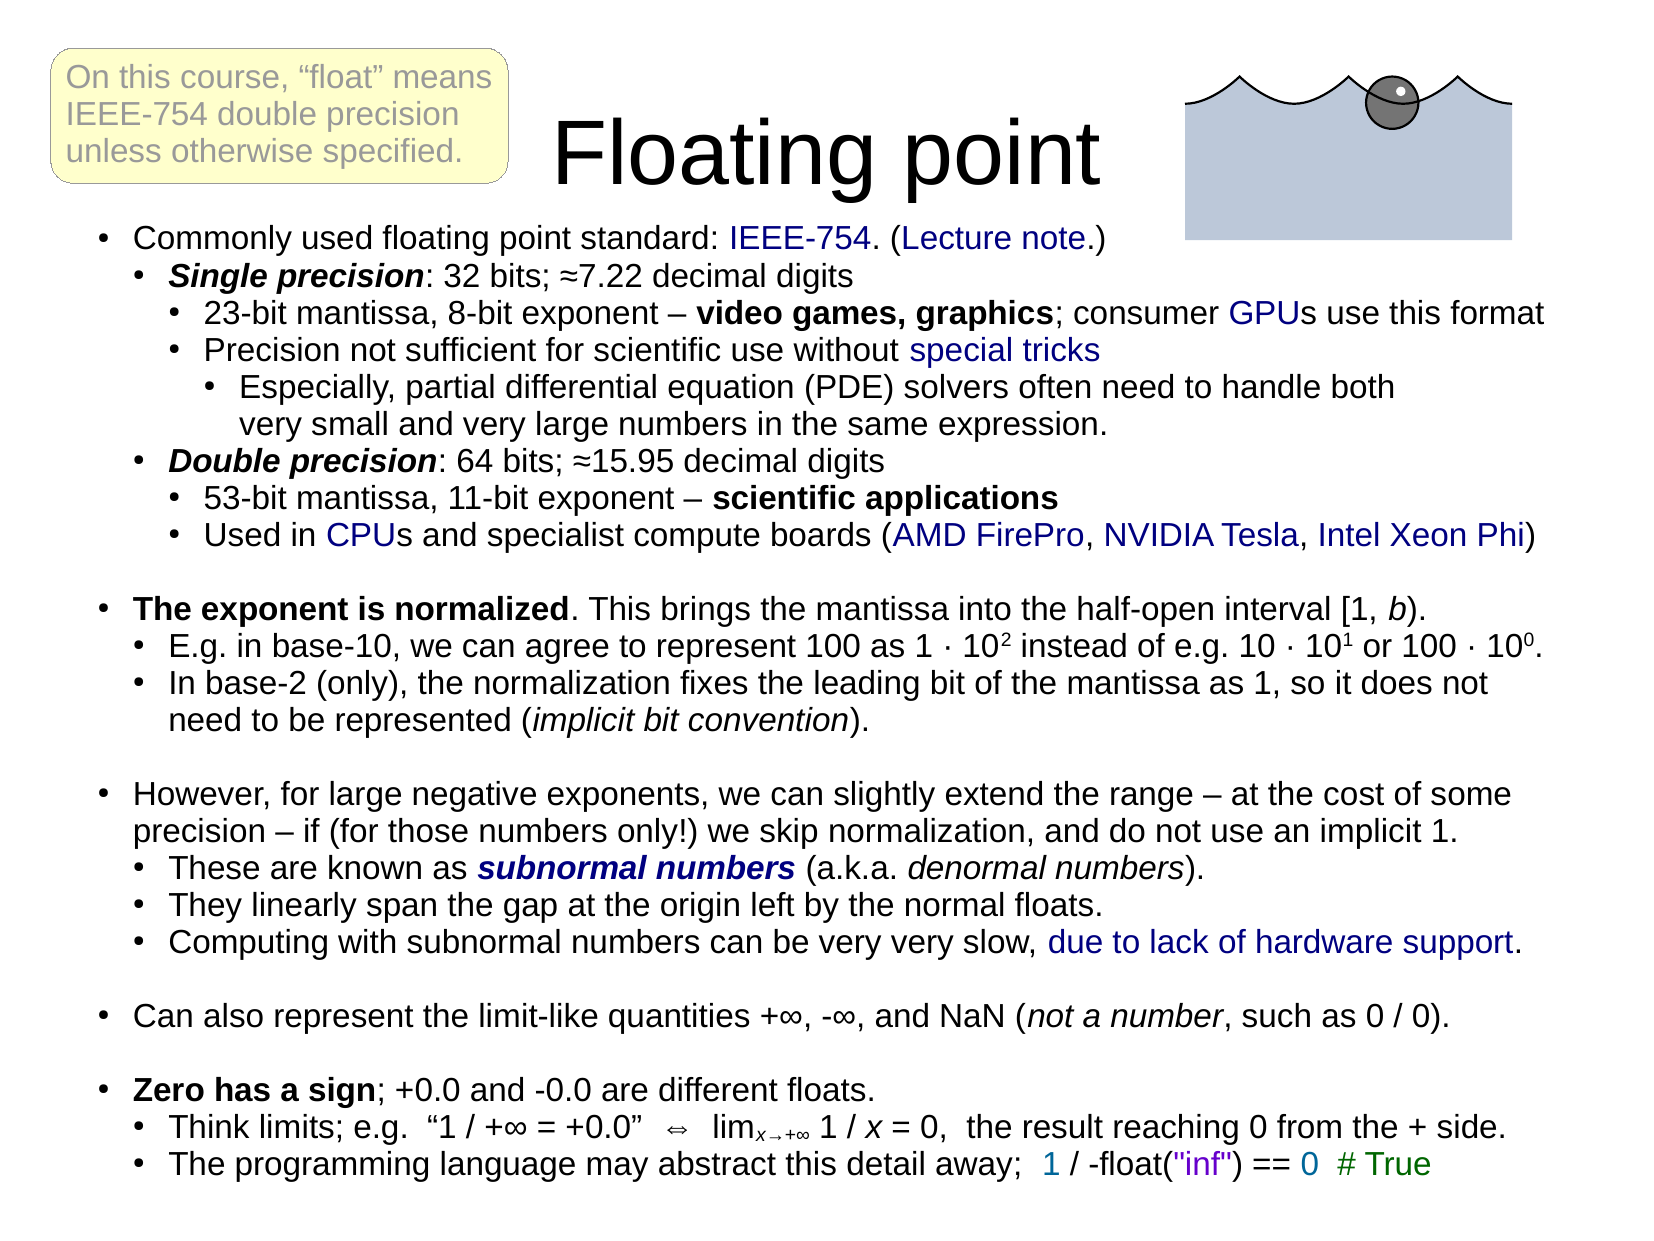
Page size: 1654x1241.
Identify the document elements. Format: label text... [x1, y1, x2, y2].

text_box Commonly used floating point standard: IEEE-754. (Lecture note.) Single precision: 32 bits; ≈7.22 decimal digits 23-bit mantissa, 8-bit exponent – video games, graphics; consumer GPUs use this format Precision not sufficient for scientific use without special tricks Especially, partial differential equation (PDE) solvers often need to handle both very small and very large numbers in the same expression. Double precision: 64 bits; ≈15.95 decimal digits 53-bit mantissa, 11-bit exponent – scientific applications Used in CPUs and specialist compute boards (AMD FirePro, NVIDIA Tesla, Intel Xeon Phi) The exponent is normalized. This brings the mantissa into the half-open interval [1, b). E.g. in base-10, we can agree to represent 100 as 1 · 102 instead of e.g. 10 · 101 or 100 · 100. In base-2 (only), the normalization fixes the leading bit of the mantissa as 1, so it does not need to be represented (implicit bit convention). However, for large negative exponents, we can slightly extend the range – at the cost of some precision – if (for those numbers only!) we skip normalization, and do not use an implicit 1. These are known as subnormal numbers (a.k.a. denormal numbers). They linearly span the gap at the origin left by the normal floats. Computing with subnormal numbers can be very very slow, due to lack of hardware support. Can also represent the limit-like quantities +∞, -∞, and NaN (not a number, such as 0 / 0). Zero has a sign; +0.0 and -0.0 are different floats. Think limits; e.g. “1 / +∞ = +0.0” ⇔ limx→+∞ 1 / x = 0, the result reaching 0 from the + side. The programming language may abstract this detail away; 1 / -float("inf") == 0 # True [82, 175, 1561, 1216]
picture [1185, 75, 1513, 241]
title Floating point [82, 49, 1571, 257]
text_box [60, 179, 82, 184]
text_box On this course, “float” means IEEE-754 double precision unless otherwise specified. [50, 51, 509, 179]
